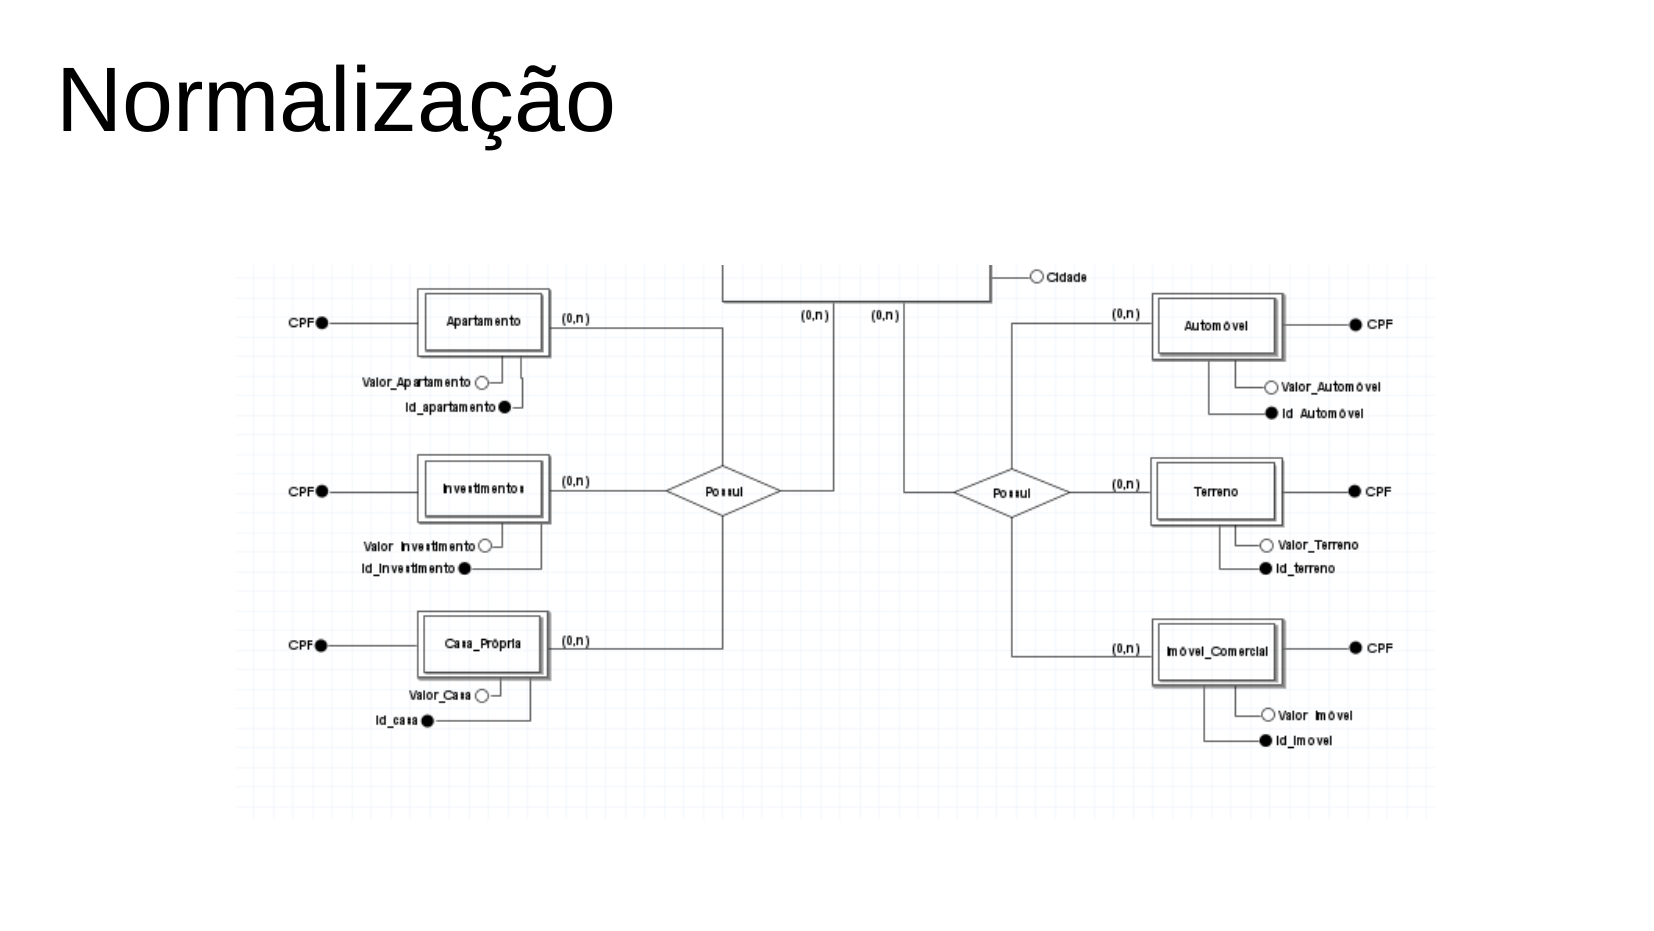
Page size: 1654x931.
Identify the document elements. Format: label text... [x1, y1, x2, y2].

picture [236, 265, 1435, 819]
title Normalização [53, 21, 621, 178]
